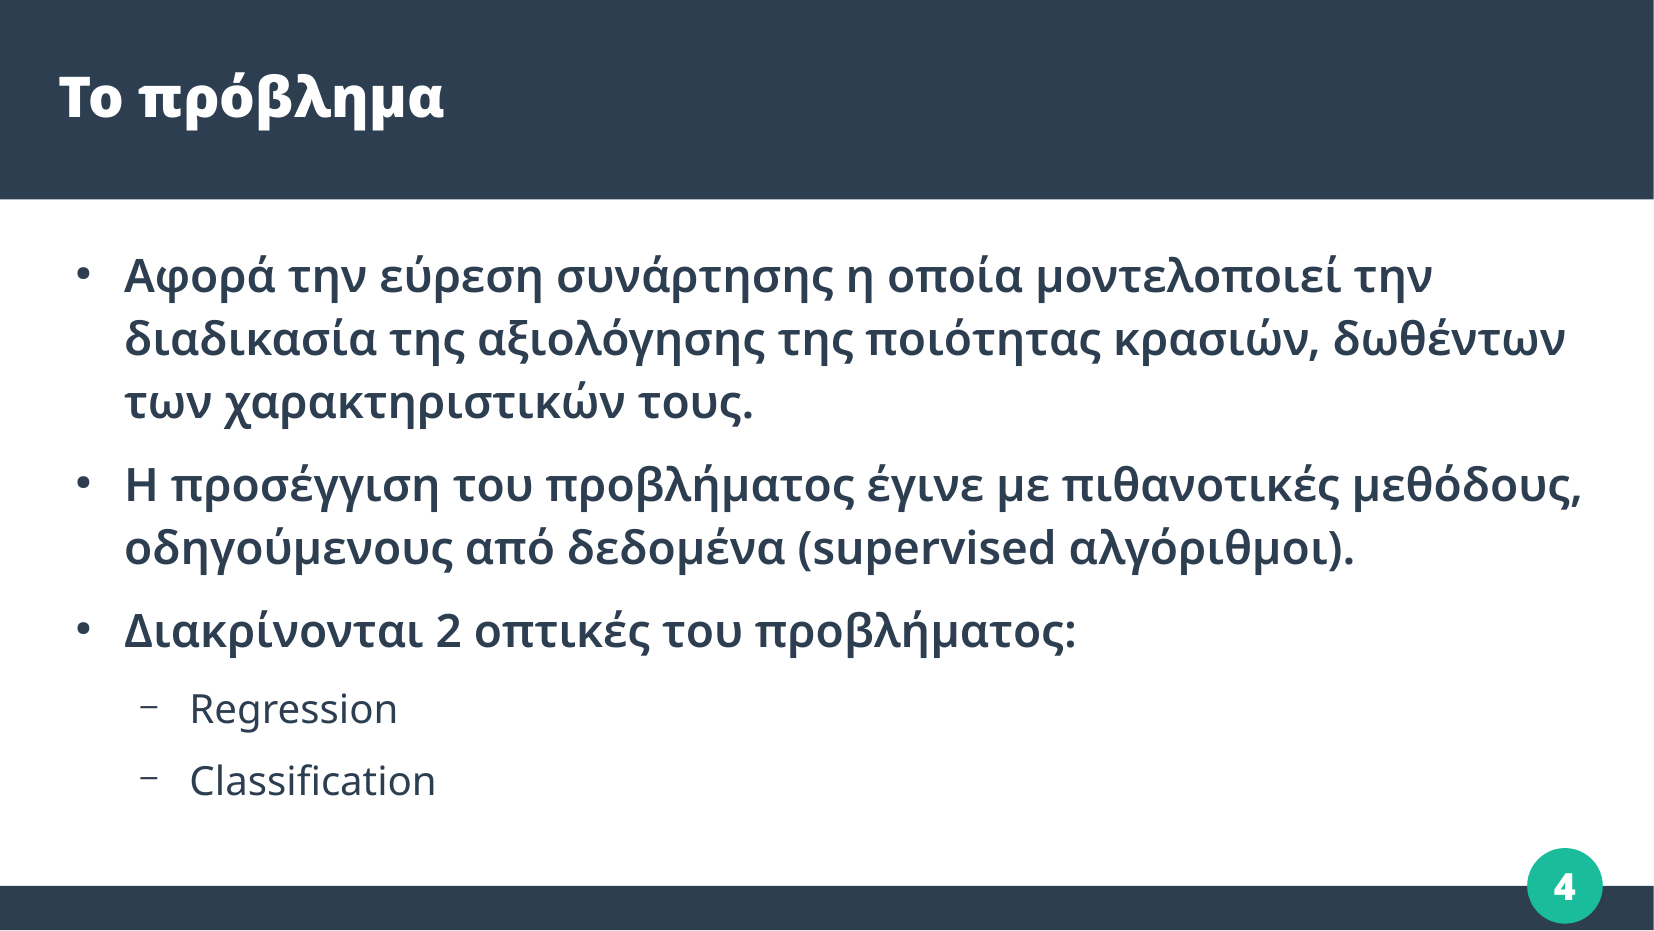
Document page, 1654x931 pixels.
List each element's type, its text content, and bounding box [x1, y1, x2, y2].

list Αφορά την εύρεση συνάρτησης η οποία μοντελοποιεί την διαδικασία της αξιολόγησης της ποιότητας κρασιών, δωθέντων των χαρακτηριστικών τους. Η προσέγγιση του προβλήματος έγινε με πιθανοτικές μεθόδους, οδηγούμενους από δεδομένα (supervised αλγόριθμοι). Διακρίνονται 2 οπτικές του προβλήματος: Regression Classification [59, 243, 1595, 864]
title Το πρόβλημα [59, 37, 1595, 156]
